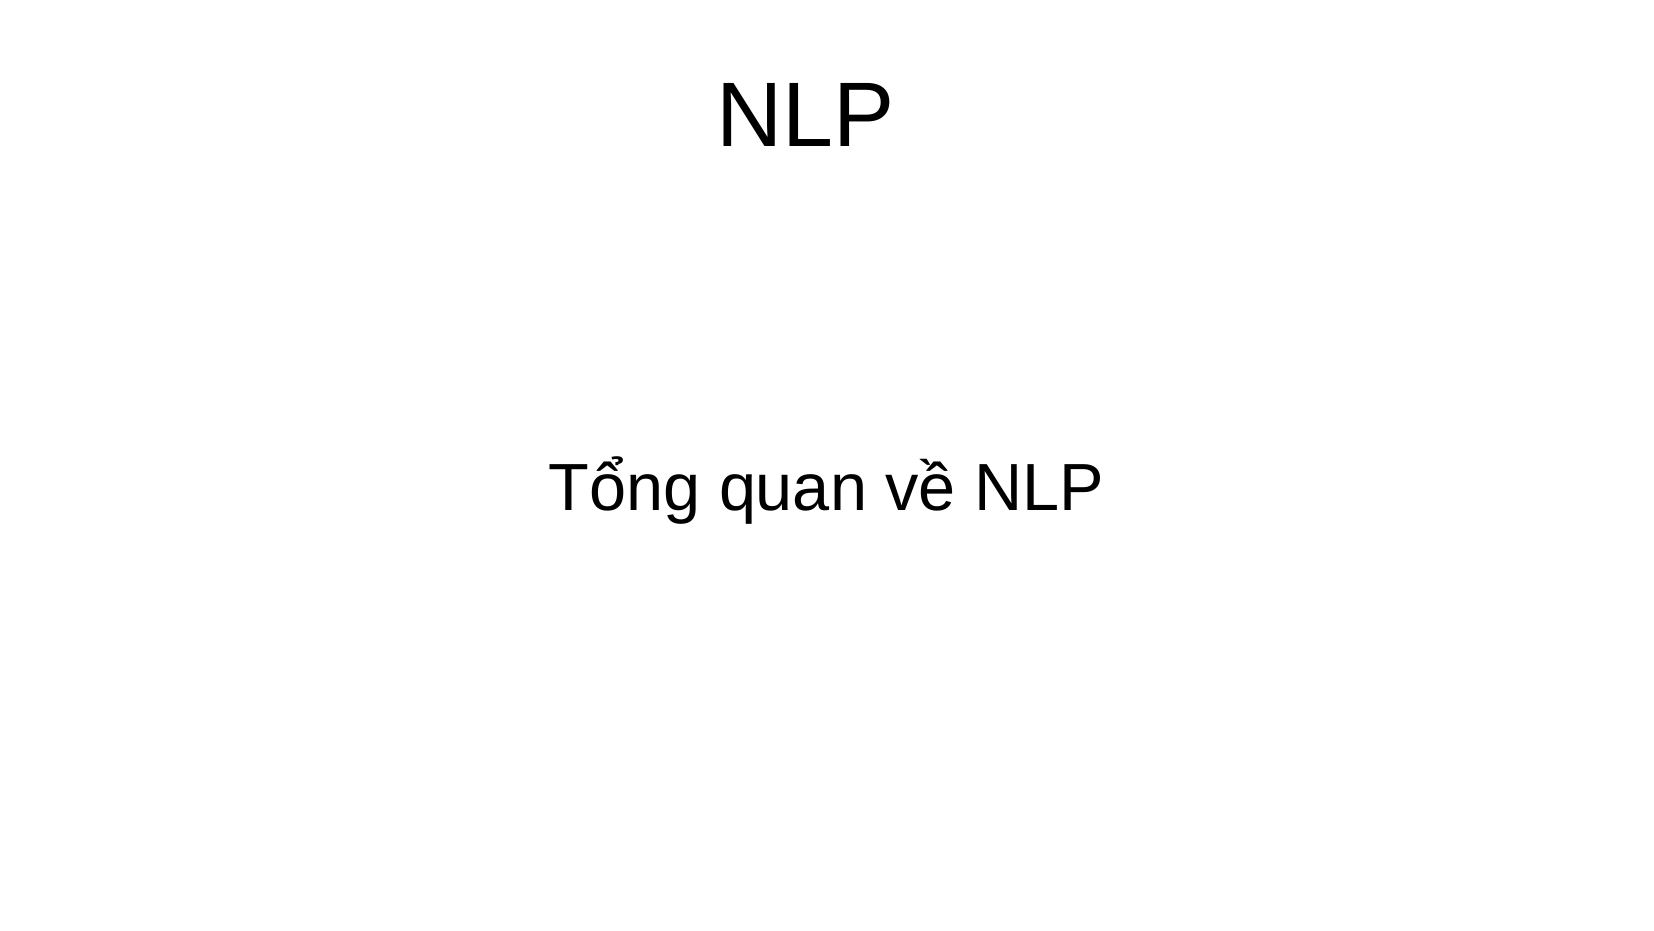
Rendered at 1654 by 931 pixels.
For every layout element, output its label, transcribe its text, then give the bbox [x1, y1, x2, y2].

title NLP [82, 37, 1571, 193]
subtitle Tổng quan về NLP [82, 217, 1571, 758]
